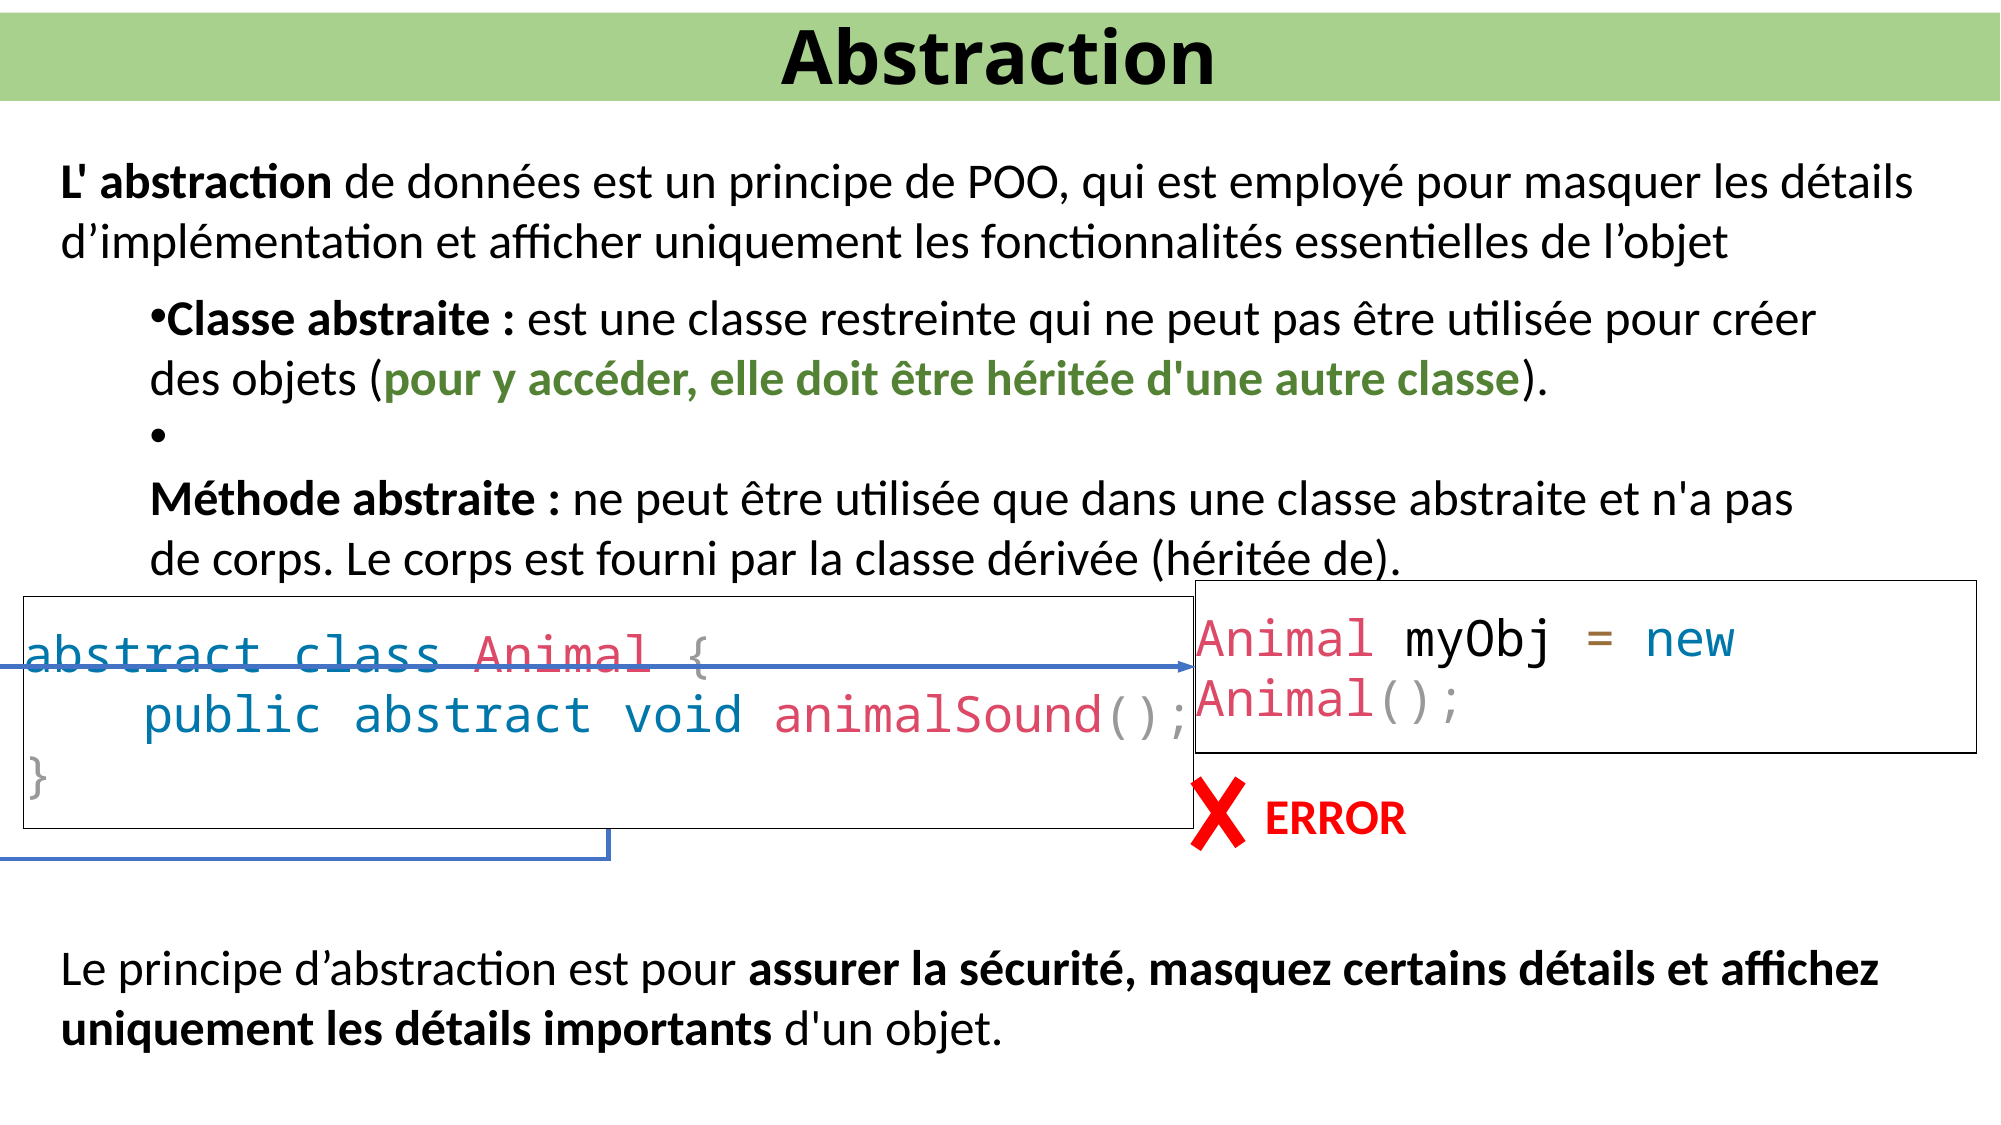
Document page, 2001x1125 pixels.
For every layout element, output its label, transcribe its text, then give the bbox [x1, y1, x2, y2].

text_box ERROR [1249, 776, 1446, 853]
text_box Le principe d’abstraction est pour assurer la sécurité, masquez certains détails et affichez uniquement les détails importants d'un objet. [45, 928, 1963, 1065]
title Abstraction [0, 12, 2000, 101]
text_box Classe abstraite : est une classe restreinte qui ne peut pas être utilisée pour créer des objets (pour y accéder, elle doit être héritée d'une autre classe). Méthode abstraite : ne peut être utilisée que dans une classe abstraite et n'a pas de corps. Le corps est fourni par la classe dérivée (héritée de). [134, 277, 1866, 596]
text_box Animal myObj = new Animal(); [1196, 581, 1977, 753]
text_box L' abstraction de données est un principe de POO, qui est employé pour masquer les détails d’implémentation et afficher uniquement les fonctionnalités essentielles de l’objet [45, 141, 1955, 278]
text_box abstract class Animal { public abstract void animalSound(); } [23, 668, 1194, 829]
text_box abstract class Animal { public abstract void animalSound(); } [23, 597, 1194, 665]
